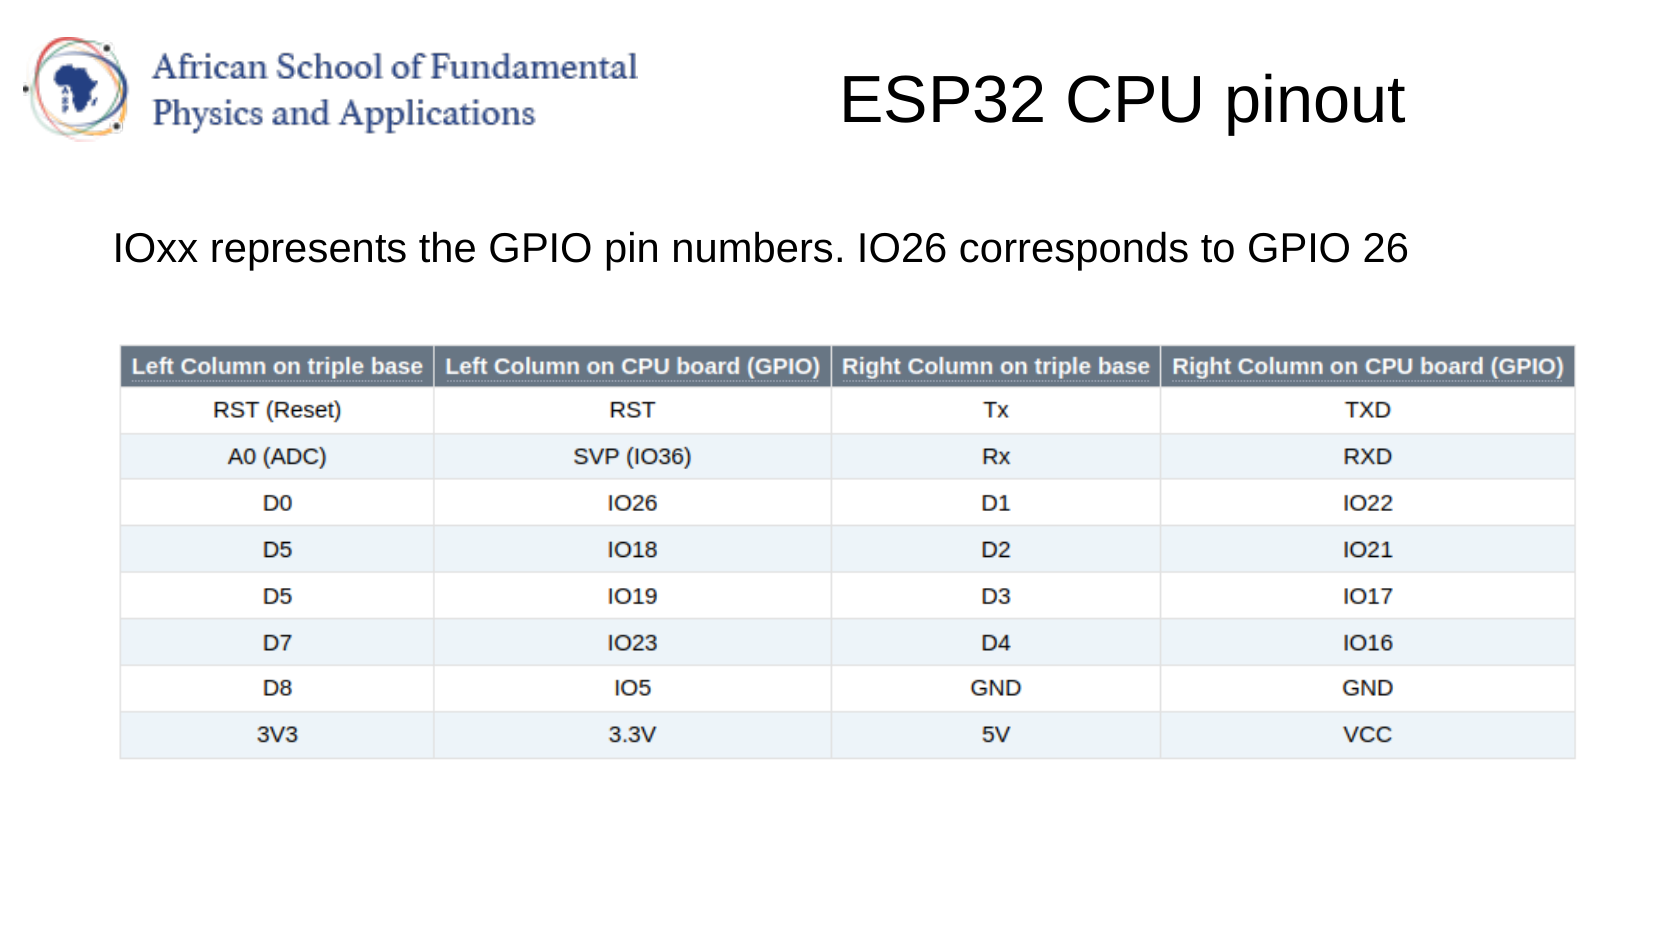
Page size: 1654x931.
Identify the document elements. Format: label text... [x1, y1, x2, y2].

list IOxx represents the GPIO pin numbers. IO26 corresponds to GPIO 26 [112, 225, 1601, 765]
title ESP32 CPU pinout [635, 21, 1610, 177]
picture [23, 37, 635, 142]
